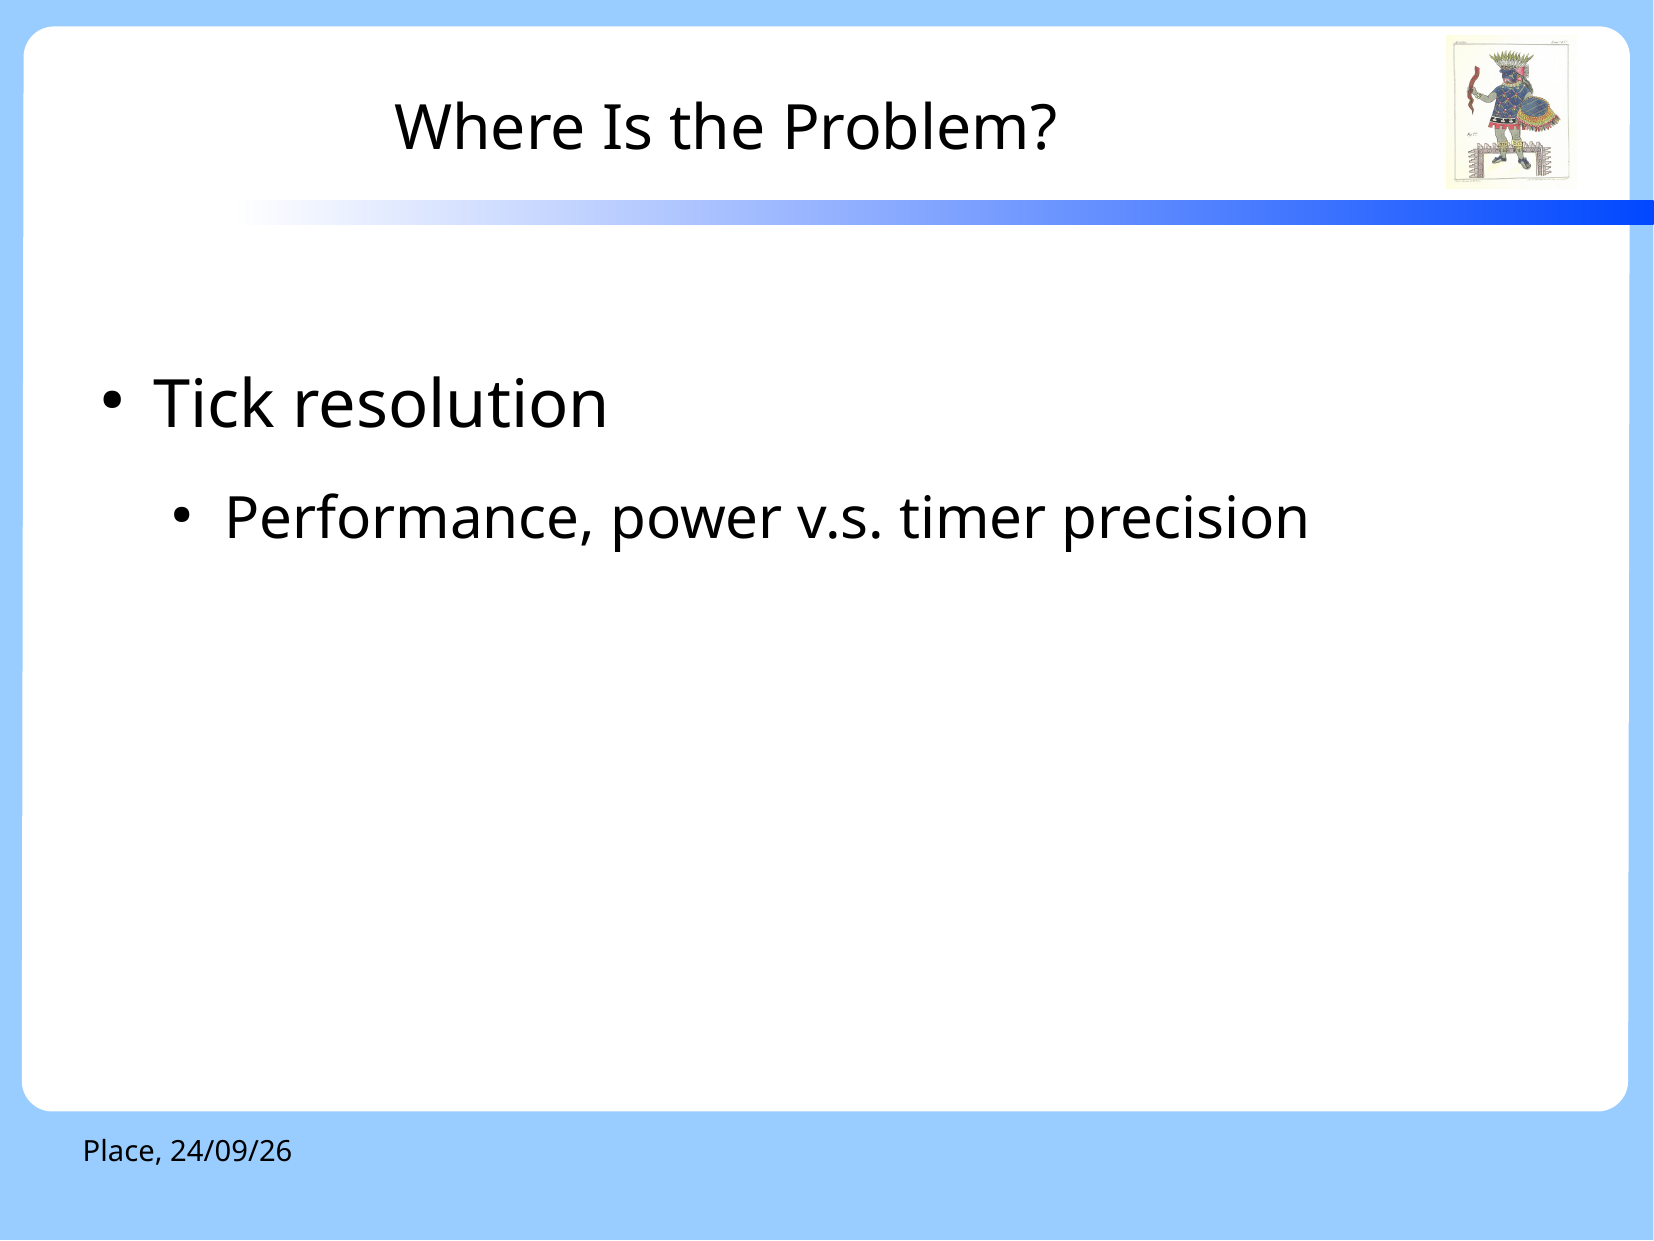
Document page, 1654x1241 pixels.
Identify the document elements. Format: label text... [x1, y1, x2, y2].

picture [1446, 35, 1577, 189]
list Tick resolution Performance, power v.s. timer precision [82, 236, 1571, 1055]
title Where Is the Problem? [82, 49, 1371, 201]
